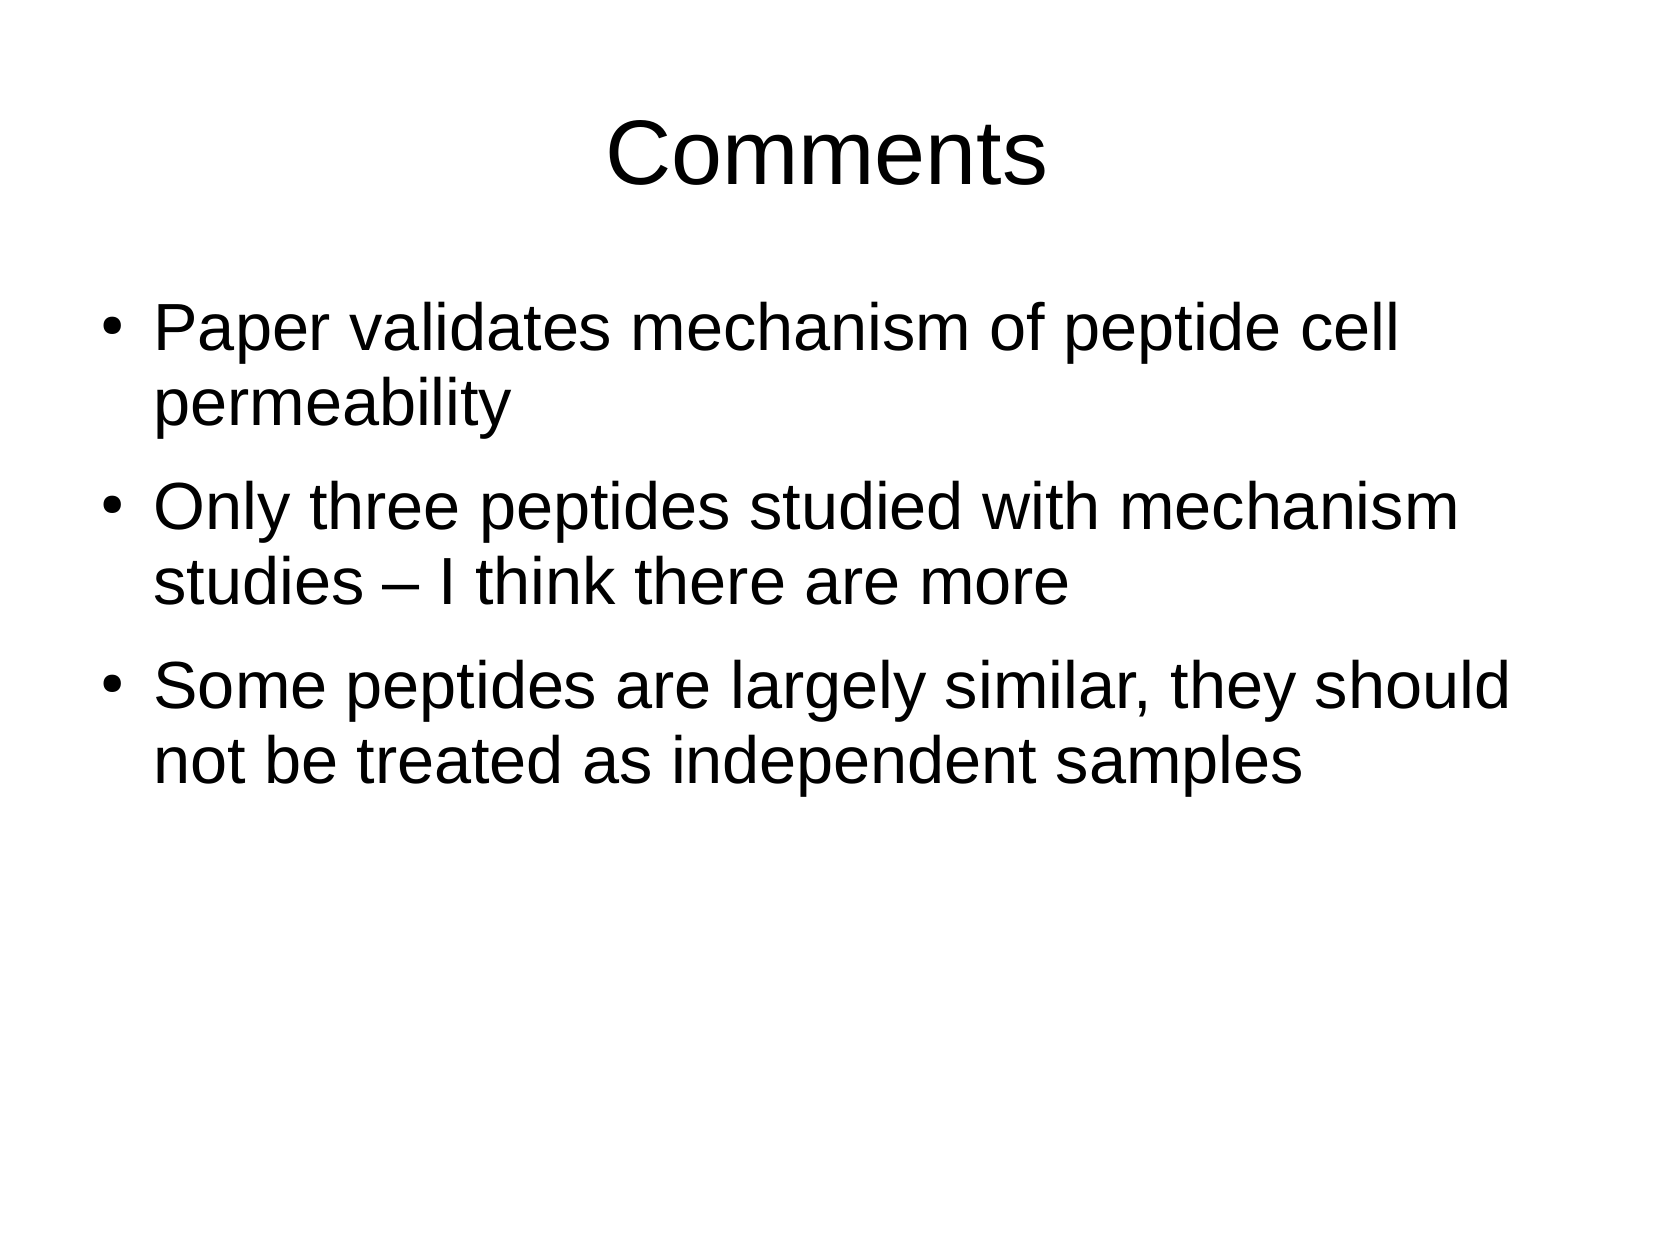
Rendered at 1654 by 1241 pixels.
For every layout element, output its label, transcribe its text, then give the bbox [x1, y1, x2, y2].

list Paper validates mechanism of peptide cell permeability Only three peptides studied with mechanism studies – I think there are more Some peptides are largely similar, they should not be treated as independent samples [82, 290, 1571, 1096]
title Comments [82, 49, 1571, 257]
